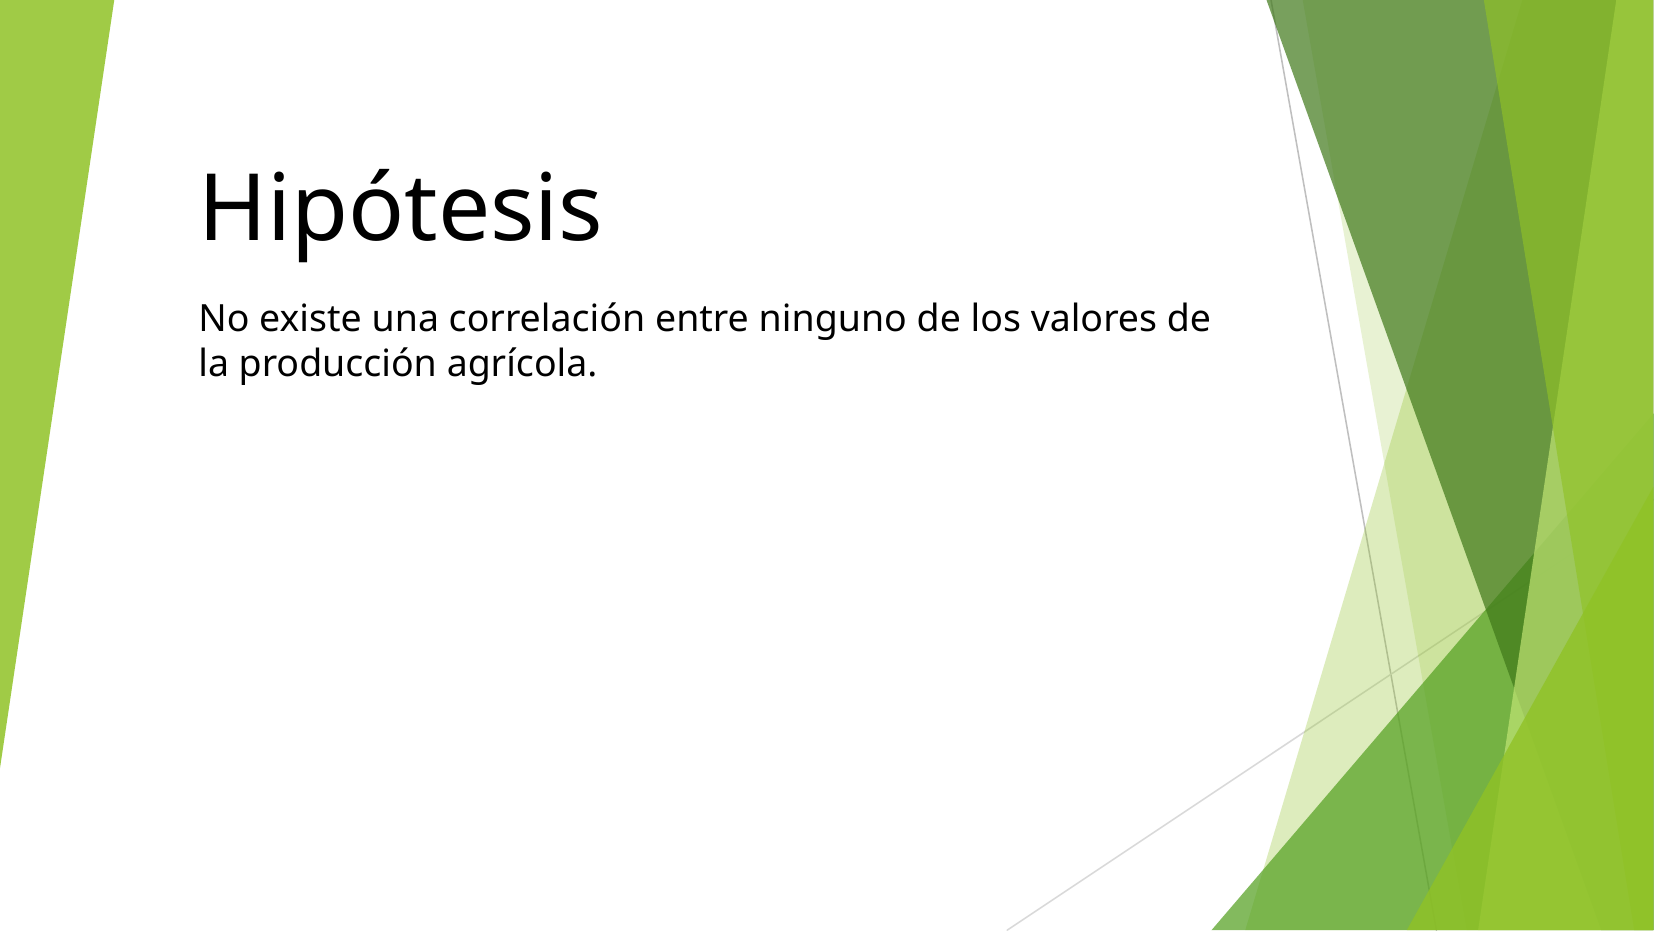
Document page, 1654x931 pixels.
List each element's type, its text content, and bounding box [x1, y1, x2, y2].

subtitle No existe una correlación entre ninguno de los valores de la producción agrícola. [183, 286, 1237, 435]
title Hipótesis [183, 43, 1237, 267]
